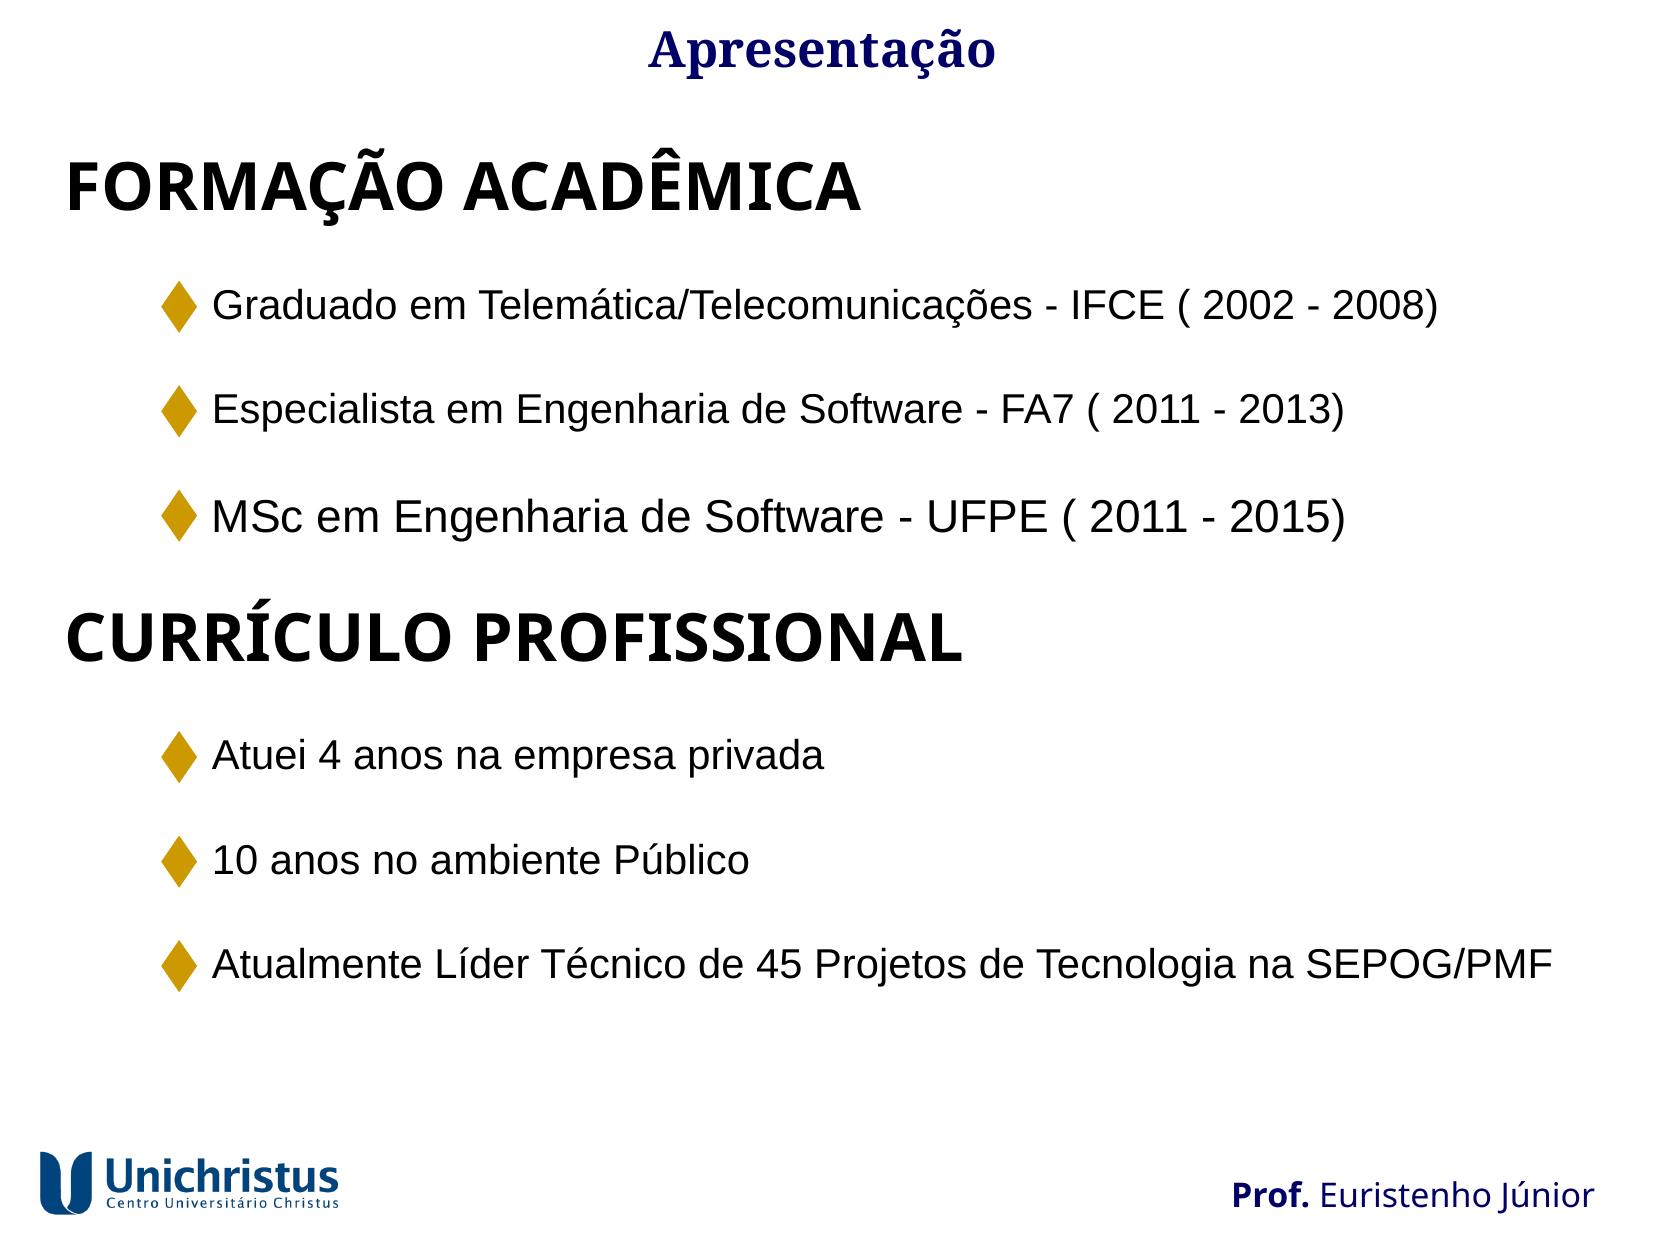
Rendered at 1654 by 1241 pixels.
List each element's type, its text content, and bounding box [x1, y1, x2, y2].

text_box 10 anos no ambiente Público [197, 828, 766, 897]
text_box FORMAÇÃO ACADÊMICA [50, 132, 940, 275]
text_box CURRÍCULO PROFISSIONAL [50, 582, 1030, 725]
text_box Especialista em Engenharia de Software - FA7 ( 2011 - 2013) [197, 378, 1374, 447]
text_box [161, 939, 197, 993]
text_box MSc em Engenharia de Software - UFPE ( 2011 - 2015) [197, 483, 1362, 551]
text_box [161, 489, 197, 542]
text_box Prof. Euristenho Júnior [1216, 1163, 1654, 1224]
text_box Atualmente Líder Técnico de 45 Projetos de Tecnologia na SEPOG/PMF [197, 933, 1583, 1002]
text_box Graduado em Telemática/Telecomunicações - IFCE ( 2002 - 2008) [197, 274, 1468, 342]
text_box [161, 280, 197, 333]
text_box [161, 385, 197, 438]
text_box [161, 835, 197, 888]
text_box Apresentação [633, 6, 1020, 113]
text_box Atuei 4 anos na empresa privada [197, 724, 847, 793]
text_box [161, 730, 197, 784]
picture [35, 1148, 343, 1217]
